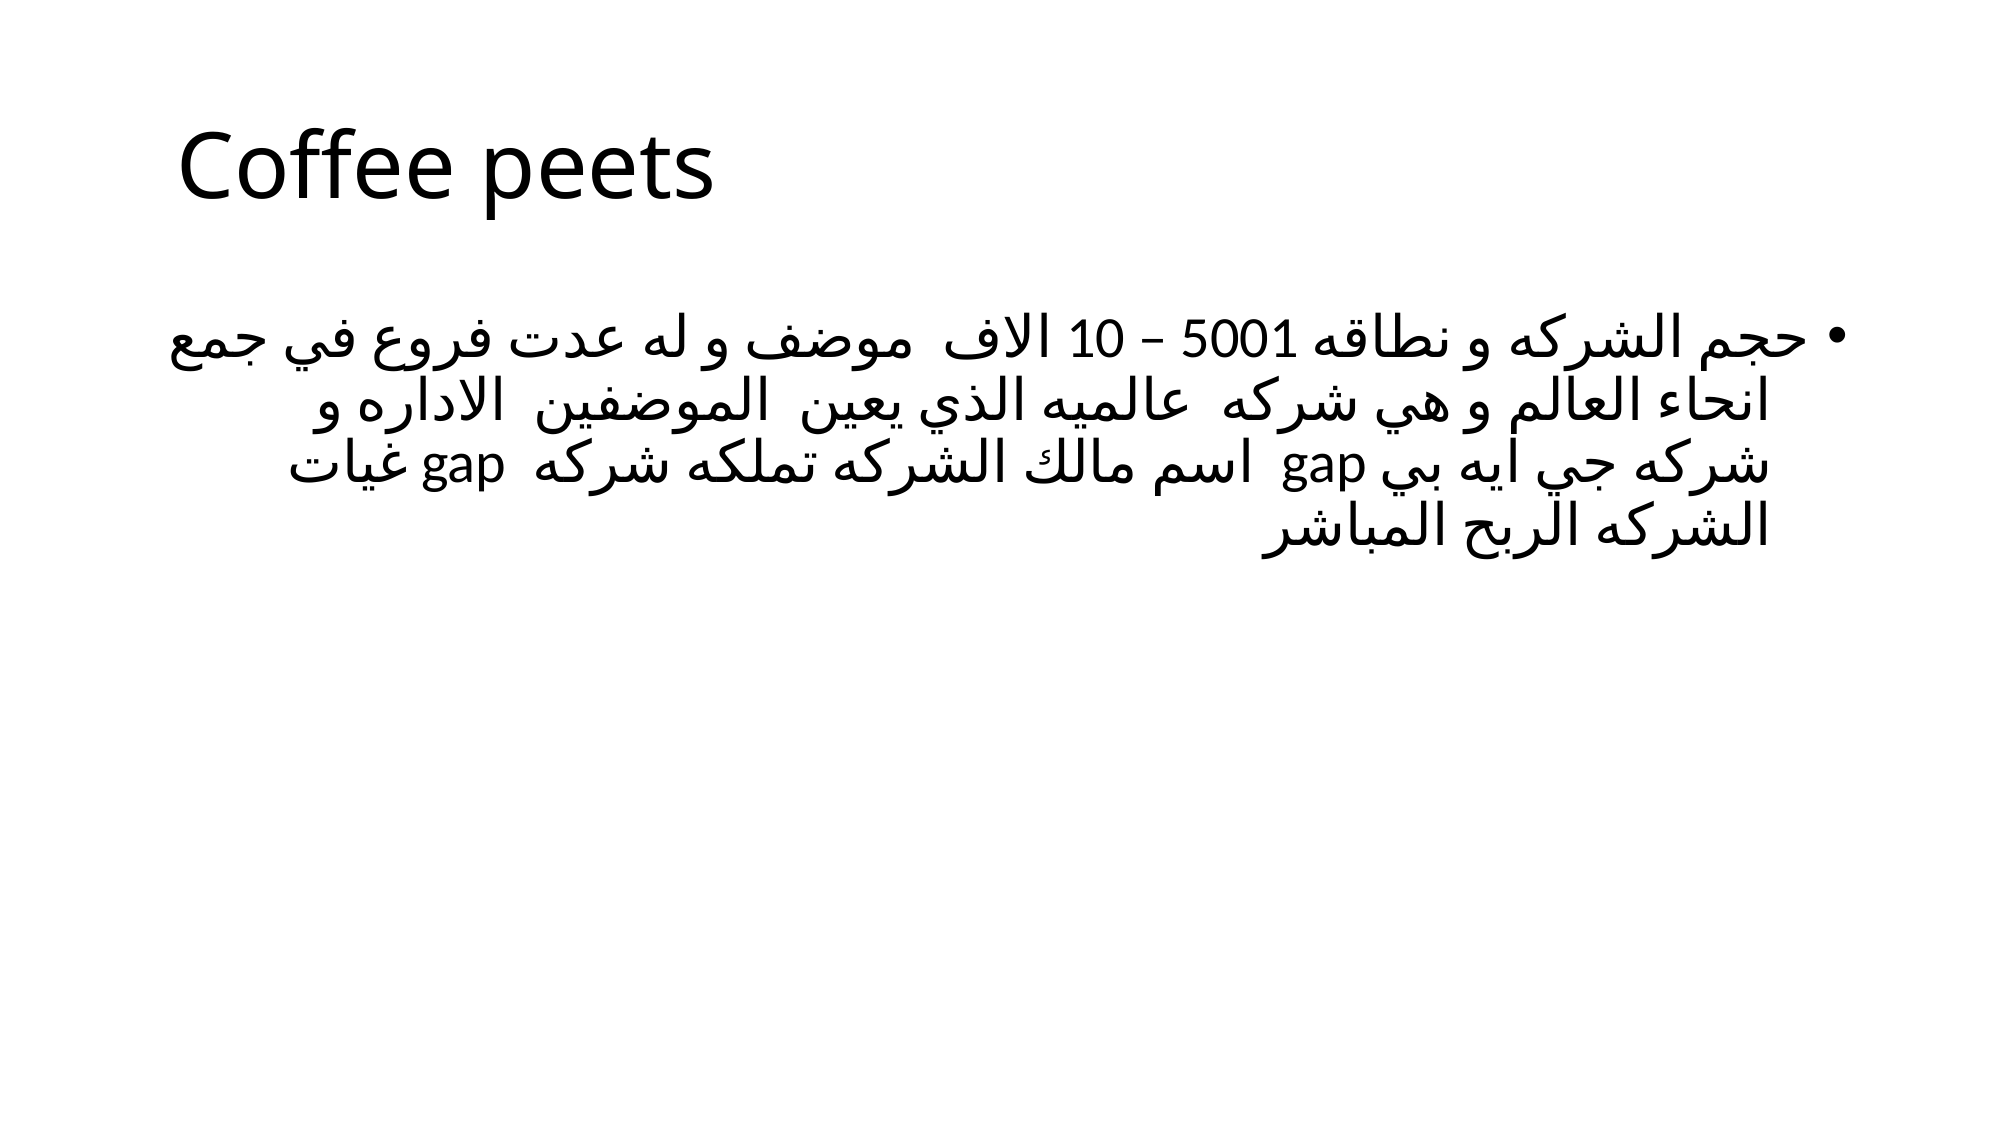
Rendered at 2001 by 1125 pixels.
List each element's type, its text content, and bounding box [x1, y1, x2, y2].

title Coffee peets [137, 59, 1863, 278]
list حجم الشركه و نطاقه 5001 – 10 الاف موضف و له عدت فروع في جمع انحاء العالم و هي شركه عالميه الذي يعين الموضفين الاداره و شركه جي ايه بي gap اسم مالك الشركه تملكه شركه gap غيات الشركه الربح المباشر [137, 299, 1863, 1014]
